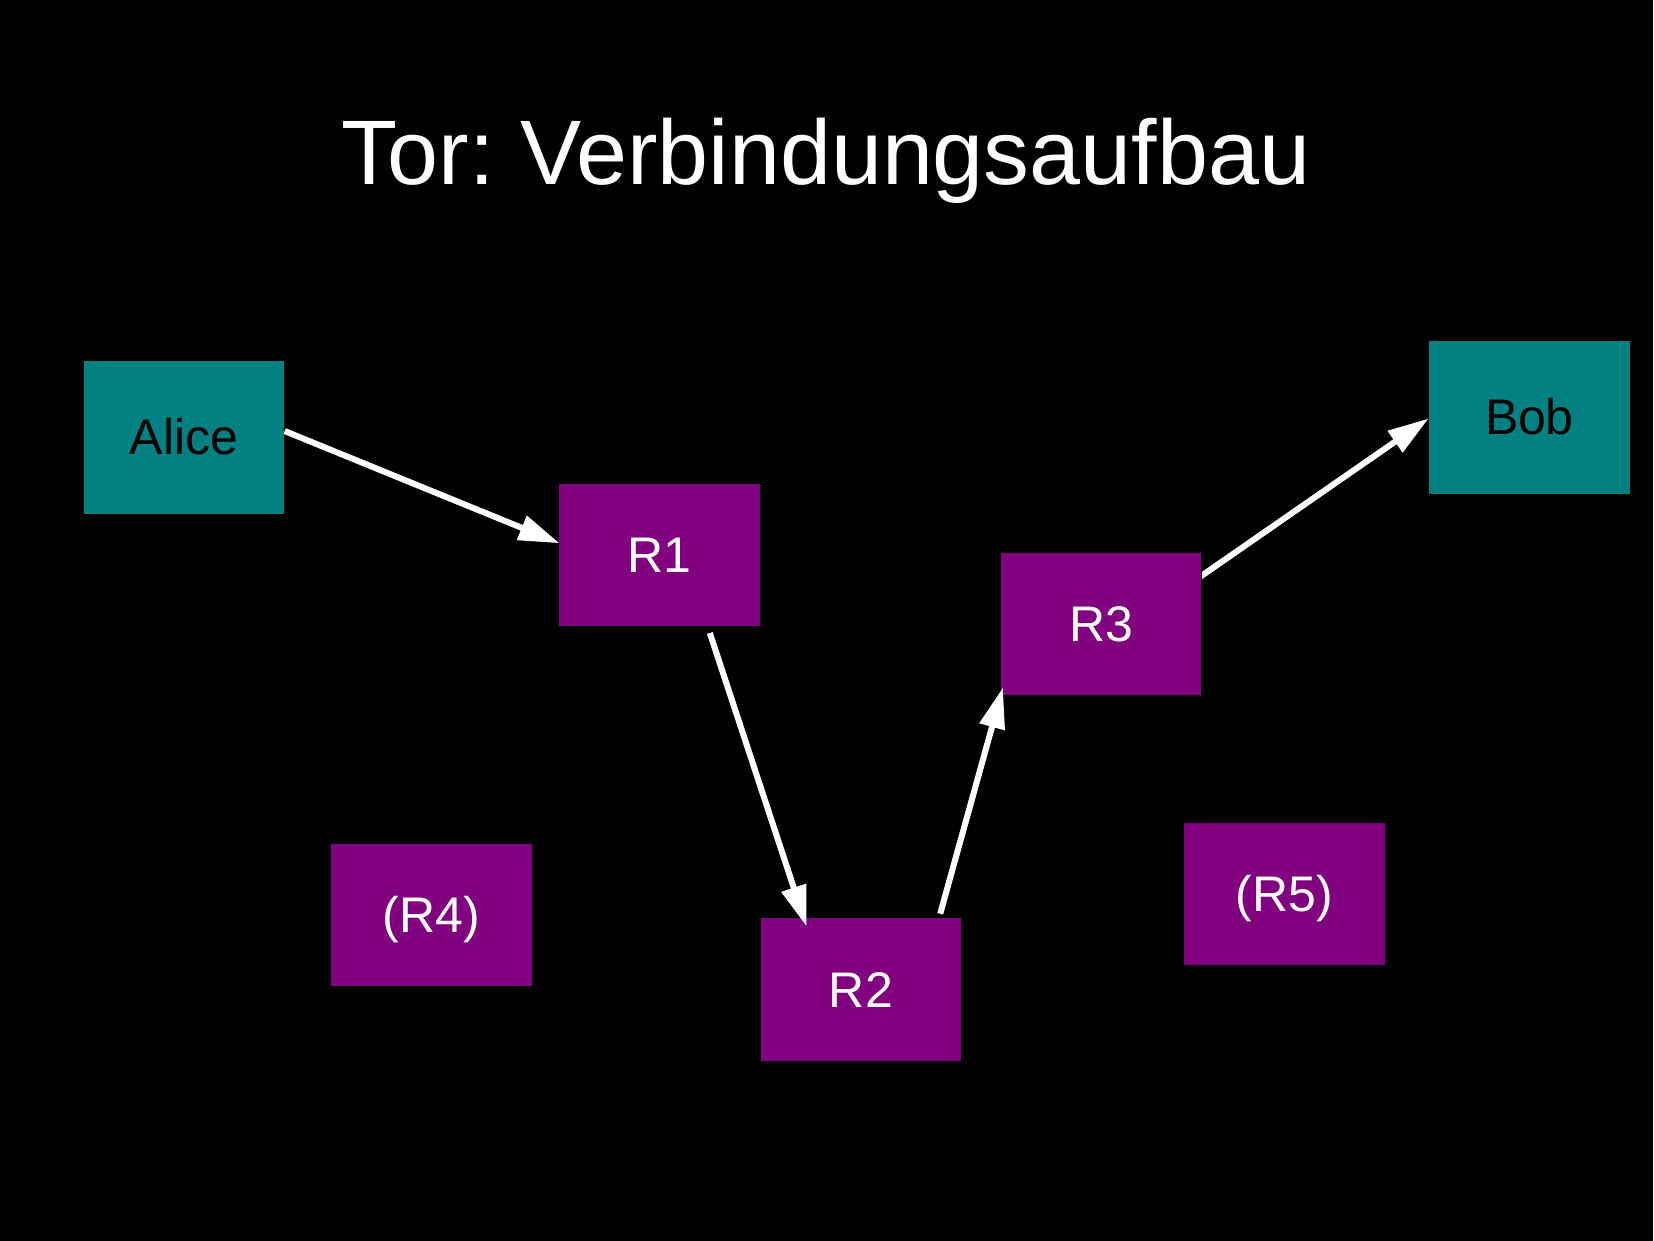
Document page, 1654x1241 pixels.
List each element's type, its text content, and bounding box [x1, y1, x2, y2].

text_box Bob [1428, 340, 1631, 495]
text_box (R4) [330, 843, 533, 987]
text_box R2 [760, 917, 962, 1062]
title Tor: Verbindungsaufbau [82, 49, 1571, 257]
text_box R3 [1000, 552, 1202, 696]
text_box (R5) [1183, 822, 1386, 966]
text_box R1 [558, 483, 761, 627]
text_box Alice [83, 360, 285, 515]
